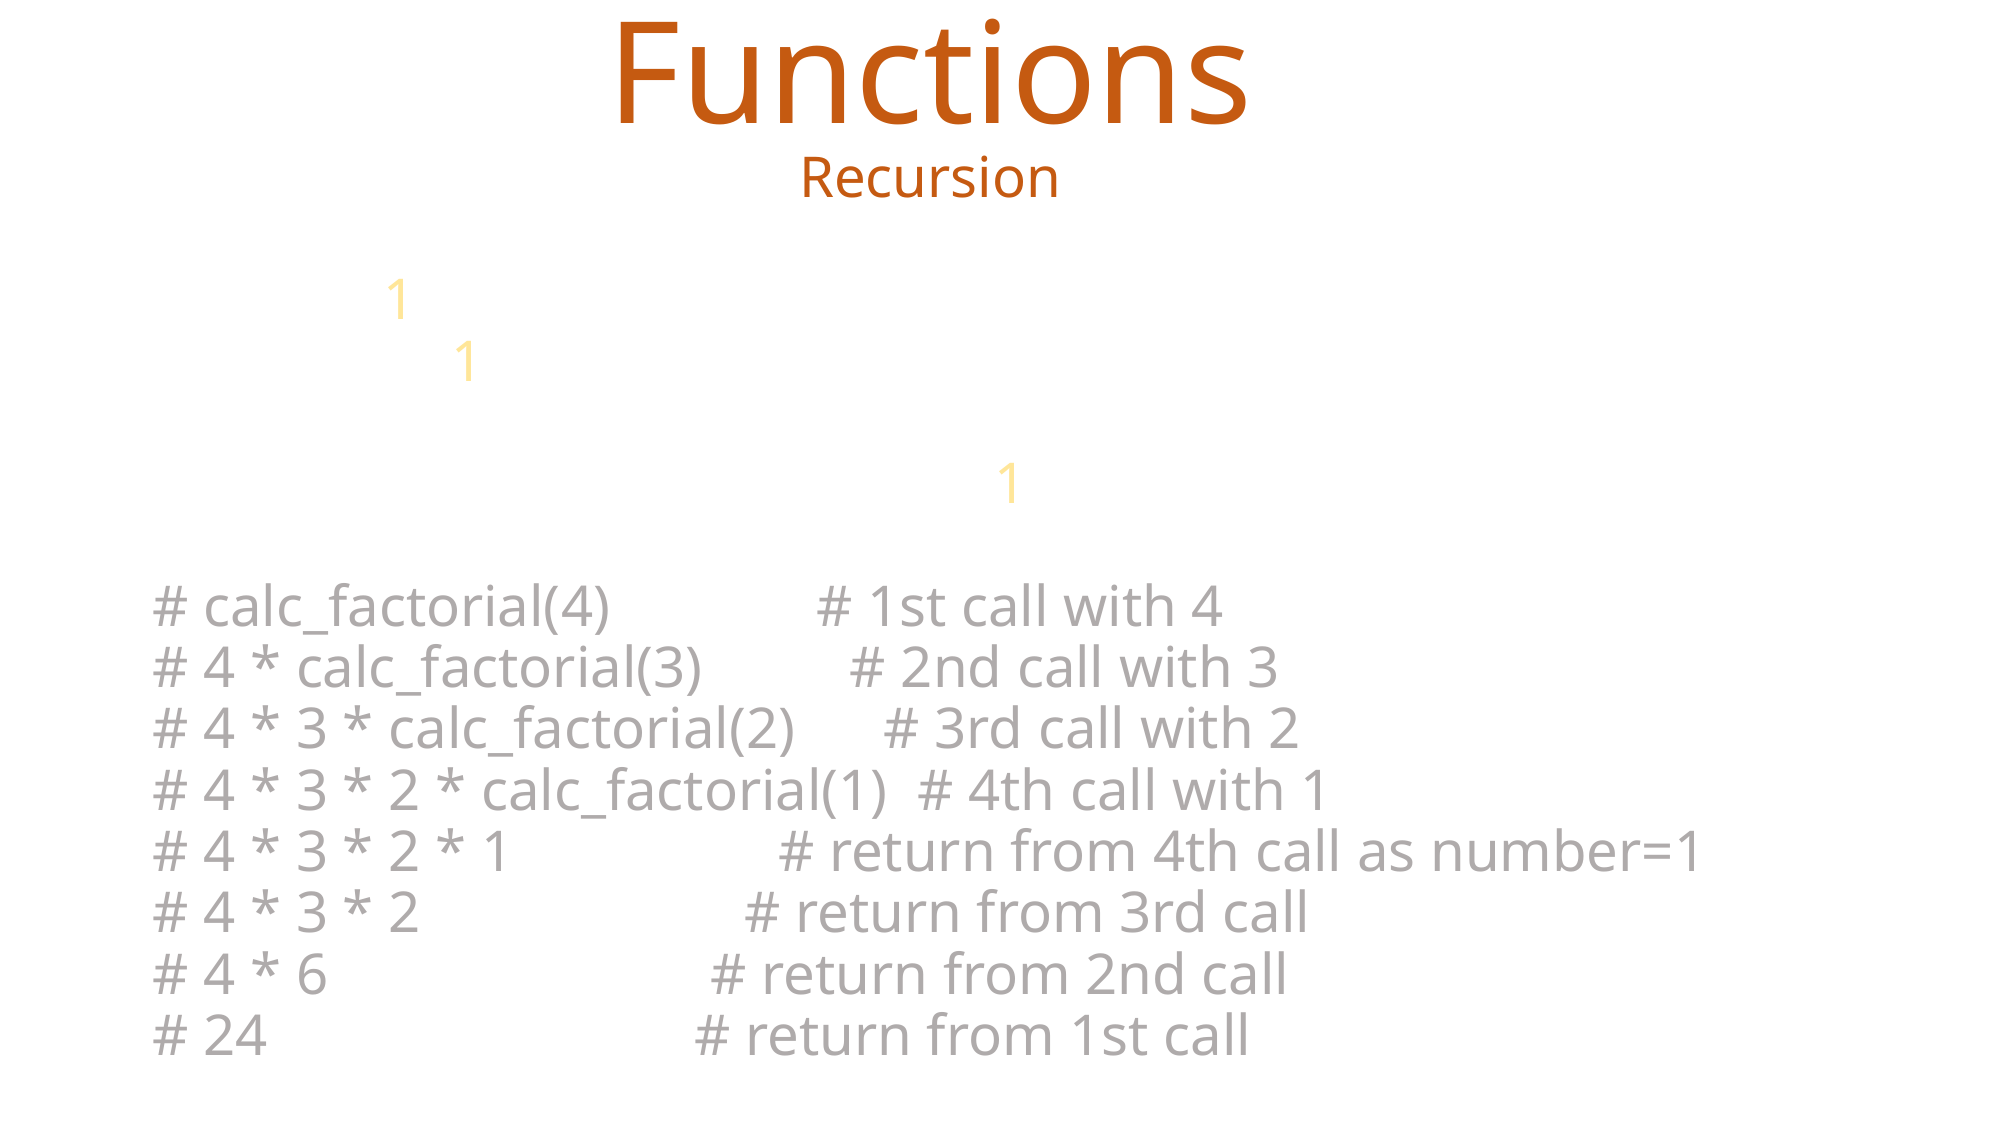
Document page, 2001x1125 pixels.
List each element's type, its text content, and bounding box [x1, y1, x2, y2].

list Functions Recursion def calc_factorial(x): if x == 1: return 1 else: return (x * calc_factorial(x - 1)) # calc_factorial(4) # 1st call with 4 # 4 * calc_factorial(3) # 2nd call with 3 # 4 * 3 * calc_factorial(2) # 3rd call with 2 # 4 * 3 * 2 * calc_factorial(1) # 4th call with 1 # 4 * 3 * 2 * 1 # return from 4th call as number=1 # 4 * 3 * 2 # return from 3rd call # 4 * 6 # return from 2nd call # 24 # return from 1st call [137, 34, 1863, 1088]
